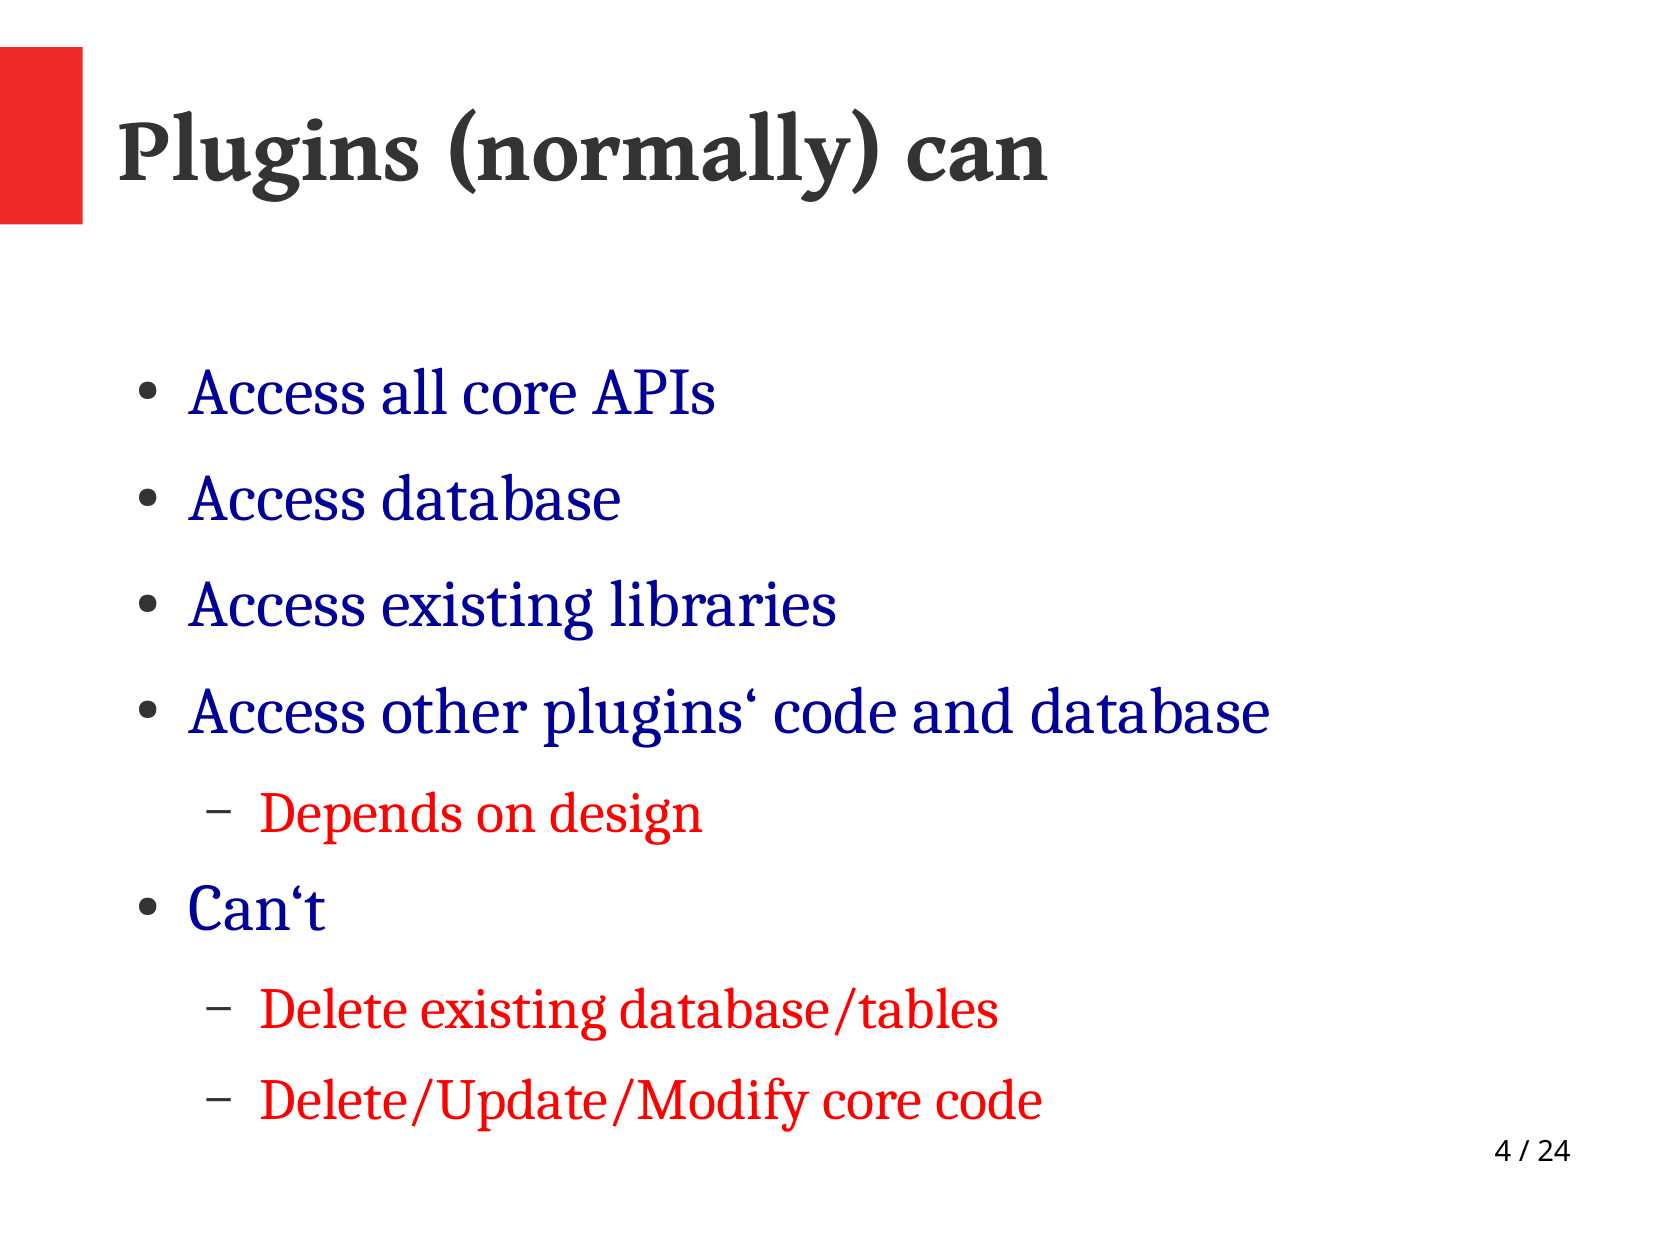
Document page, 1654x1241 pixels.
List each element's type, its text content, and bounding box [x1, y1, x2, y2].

title Plugins (normally) can [118, 49, 1571, 257]
list Access all core APIs Access database Access existing libraries Access other plugins‘ code and database Depends on design Can‘t Delete existing database/tables Delete/Update/Modify core code [118, 354, 1536, 1074]
